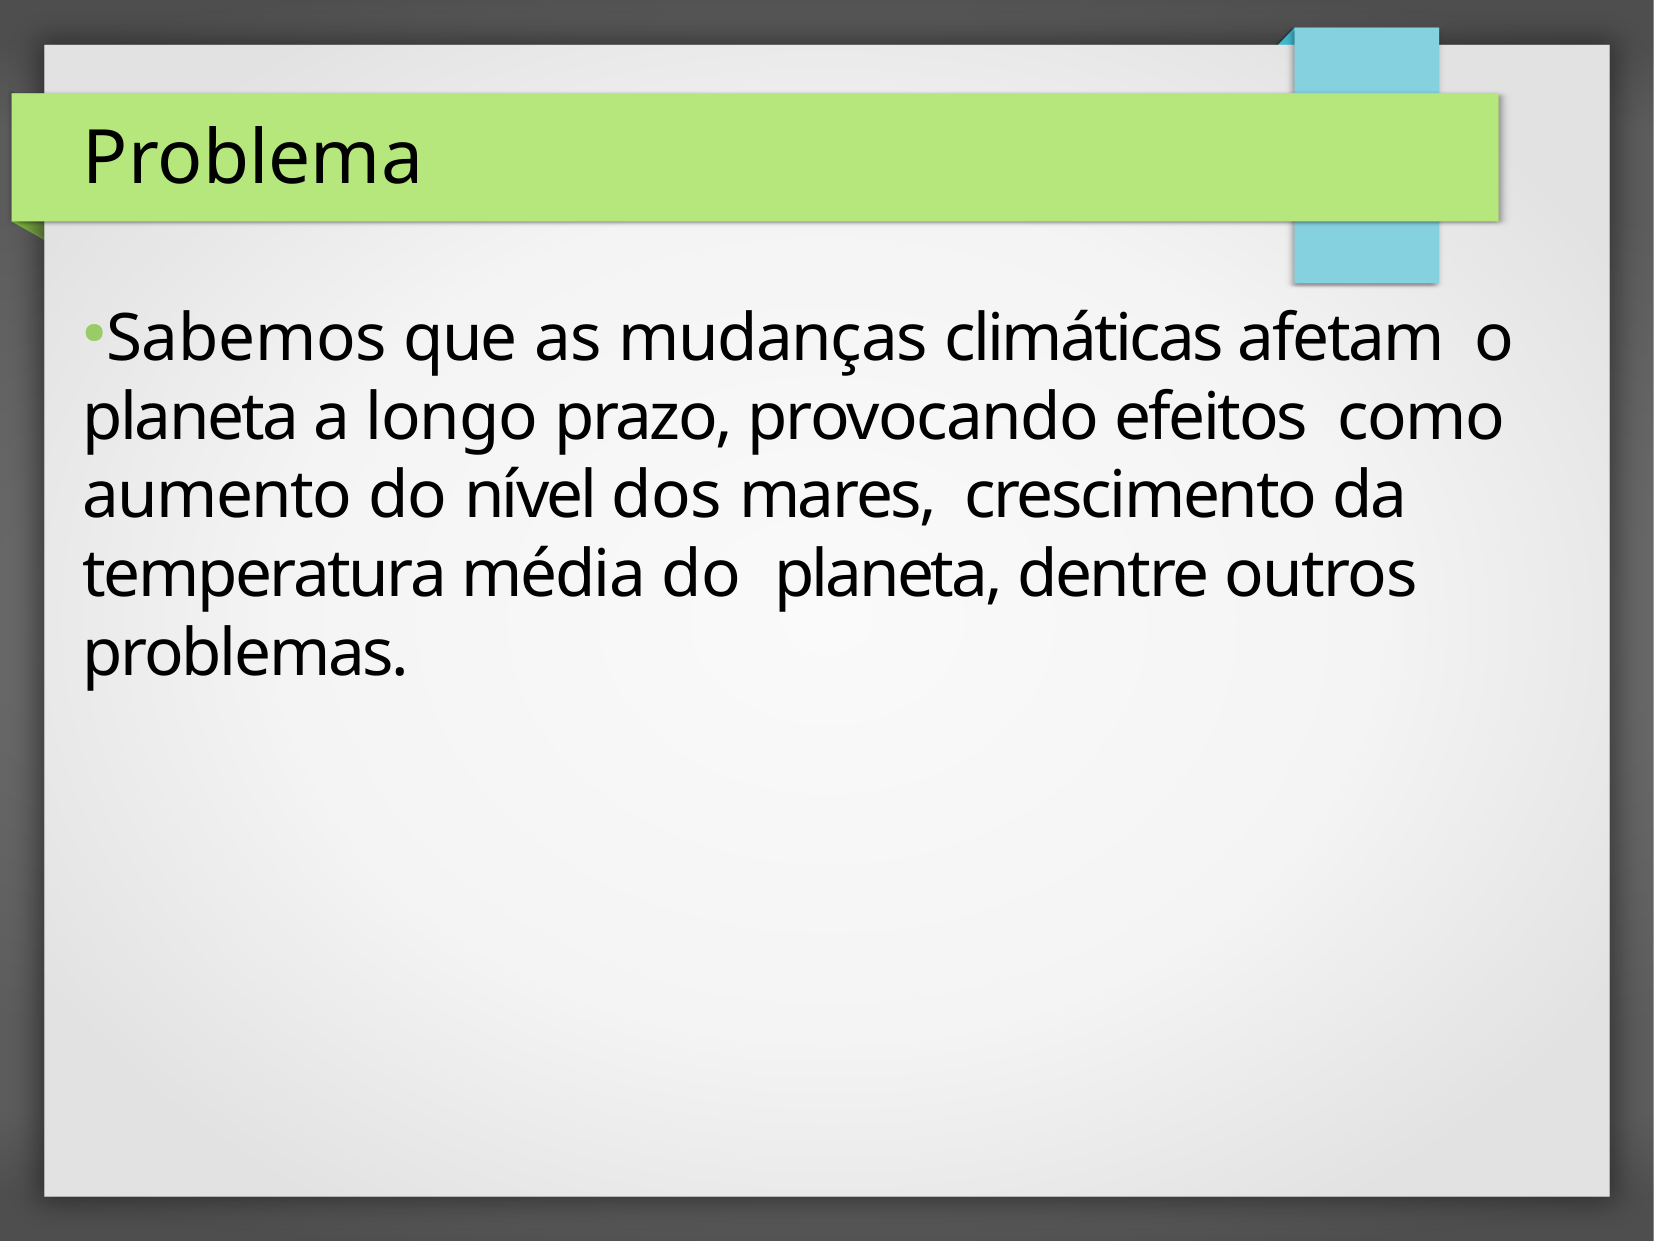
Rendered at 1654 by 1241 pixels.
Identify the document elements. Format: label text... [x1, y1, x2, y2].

title Problema [82, 94, 1264, 213]
list Sabemos que as mudanças climáticas afetam o planeta a longo prazo, provocando efeitos como aumento do nível dos mares, crescimento da temperatura média do planeta, dentre outros problemas. [82, 295, 1571, 1015]
